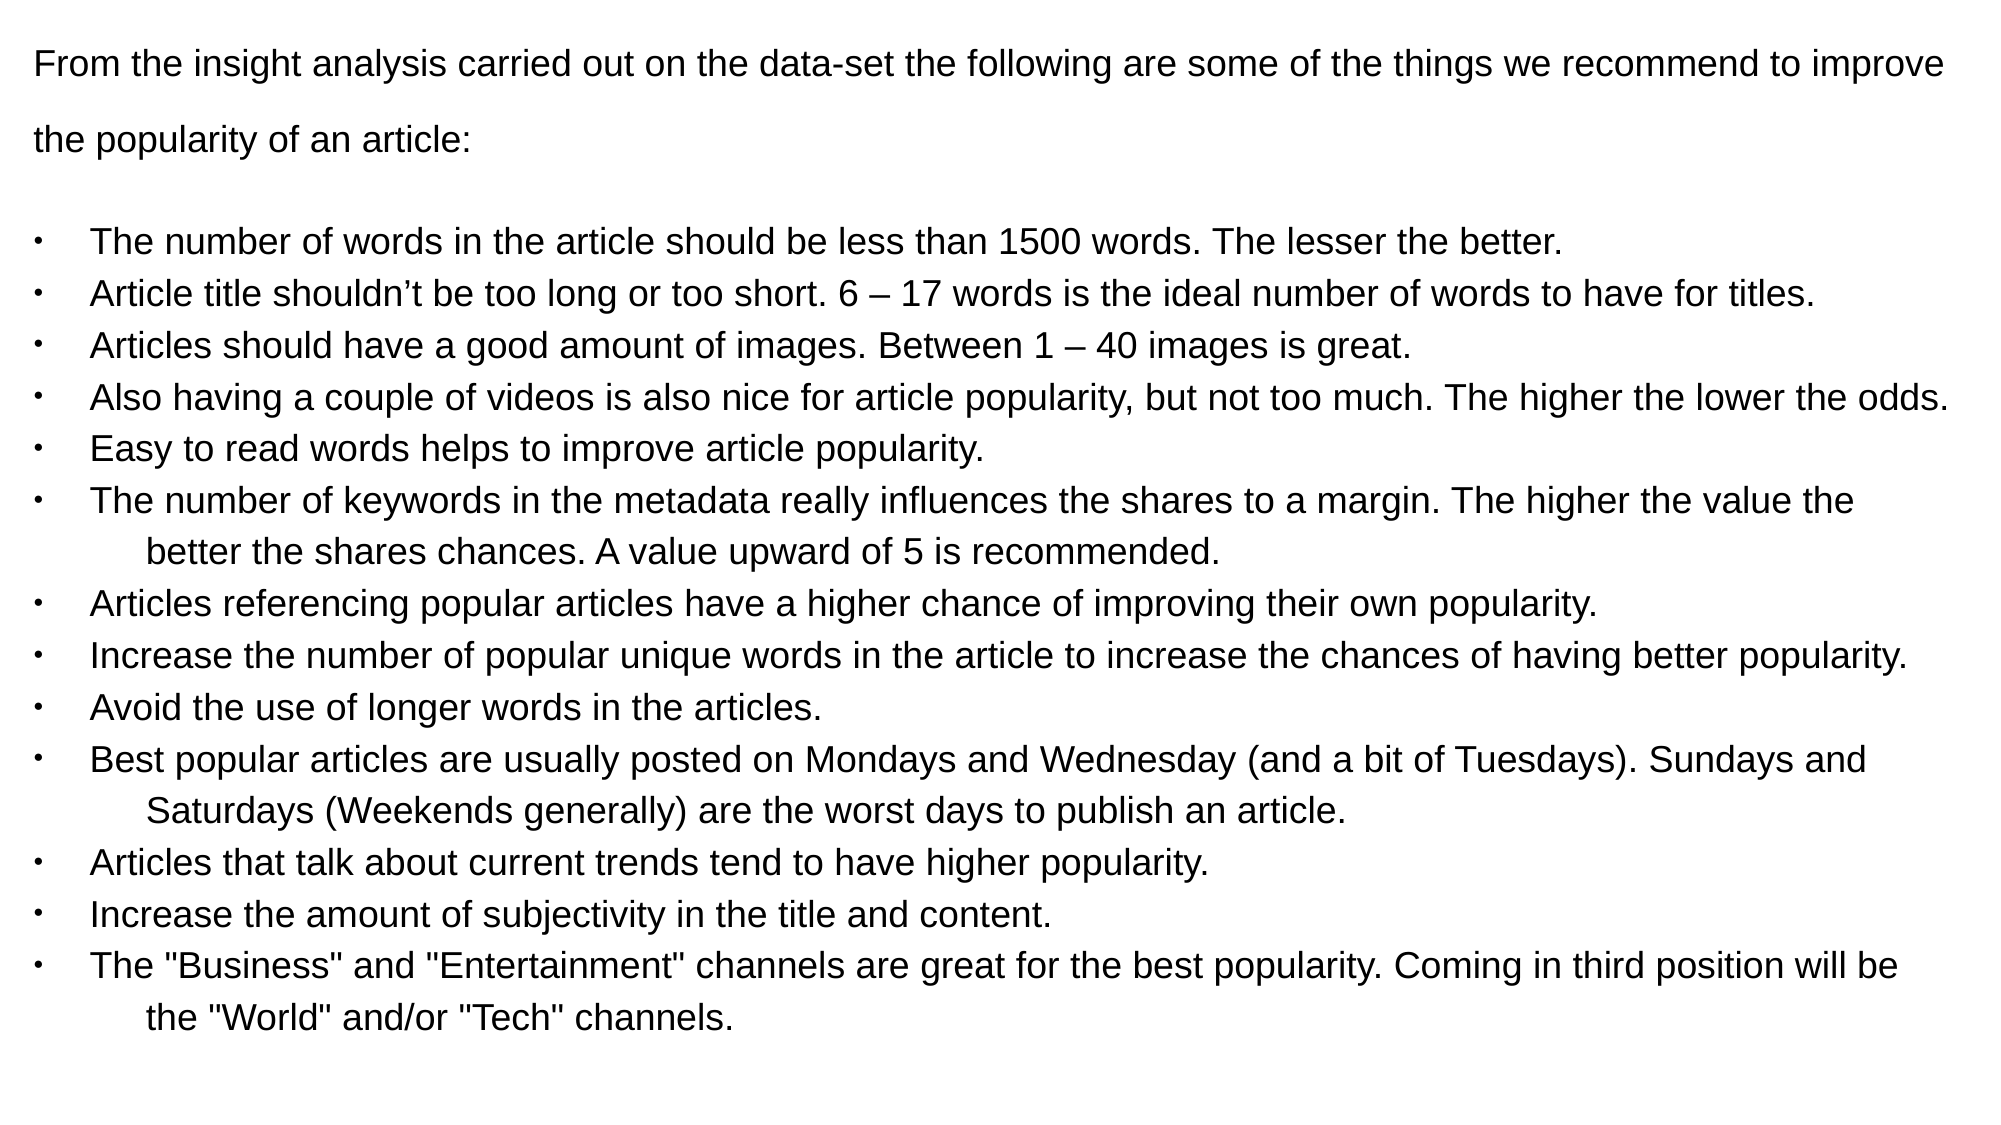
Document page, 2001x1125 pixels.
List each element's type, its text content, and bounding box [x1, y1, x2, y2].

text_box From the insight analysis carried out on the data-set the following are some of the things we recommend to improve the popularity of an article: The number of words in the article should be less than 1500 words. The lesser the better. Article title shouldn’t be too long or too short. 6 – 17 words is the ideal number of words to have for titles. Articles should have a good amount of images. Between 1 – 40 images is great. Also having a couple of videos is also nice for article popularity, but not too much. The higher the lower the odds. Easy to read words helps to improve article popularity. The number of keywords in the metadata really influences the shares to a margin. The higher the value the better the shares chances. A value upward of 5 is recommended. Articles referencing popular articles have a higher chance of improving their own popularity. Increase the number of popular unique words in the article to increase the chances of having better popularity. Avoid the use of longer words in the articles. Best popular articles are usually posted on Mondays and Wednesday (and a bit of Tuesdays). Sundays and Saturdays (Weekends generally) are the worst days to publish an article. Articles that talk about current trends tend to have higher popularity. Increase the amount of subjectivity in the title and content. The "Business" and "Entertainment" channels are great for the best popularity. Coming in third position will be the "World" and/or "Tech" channels. [18, 0, 1976, 1046]
